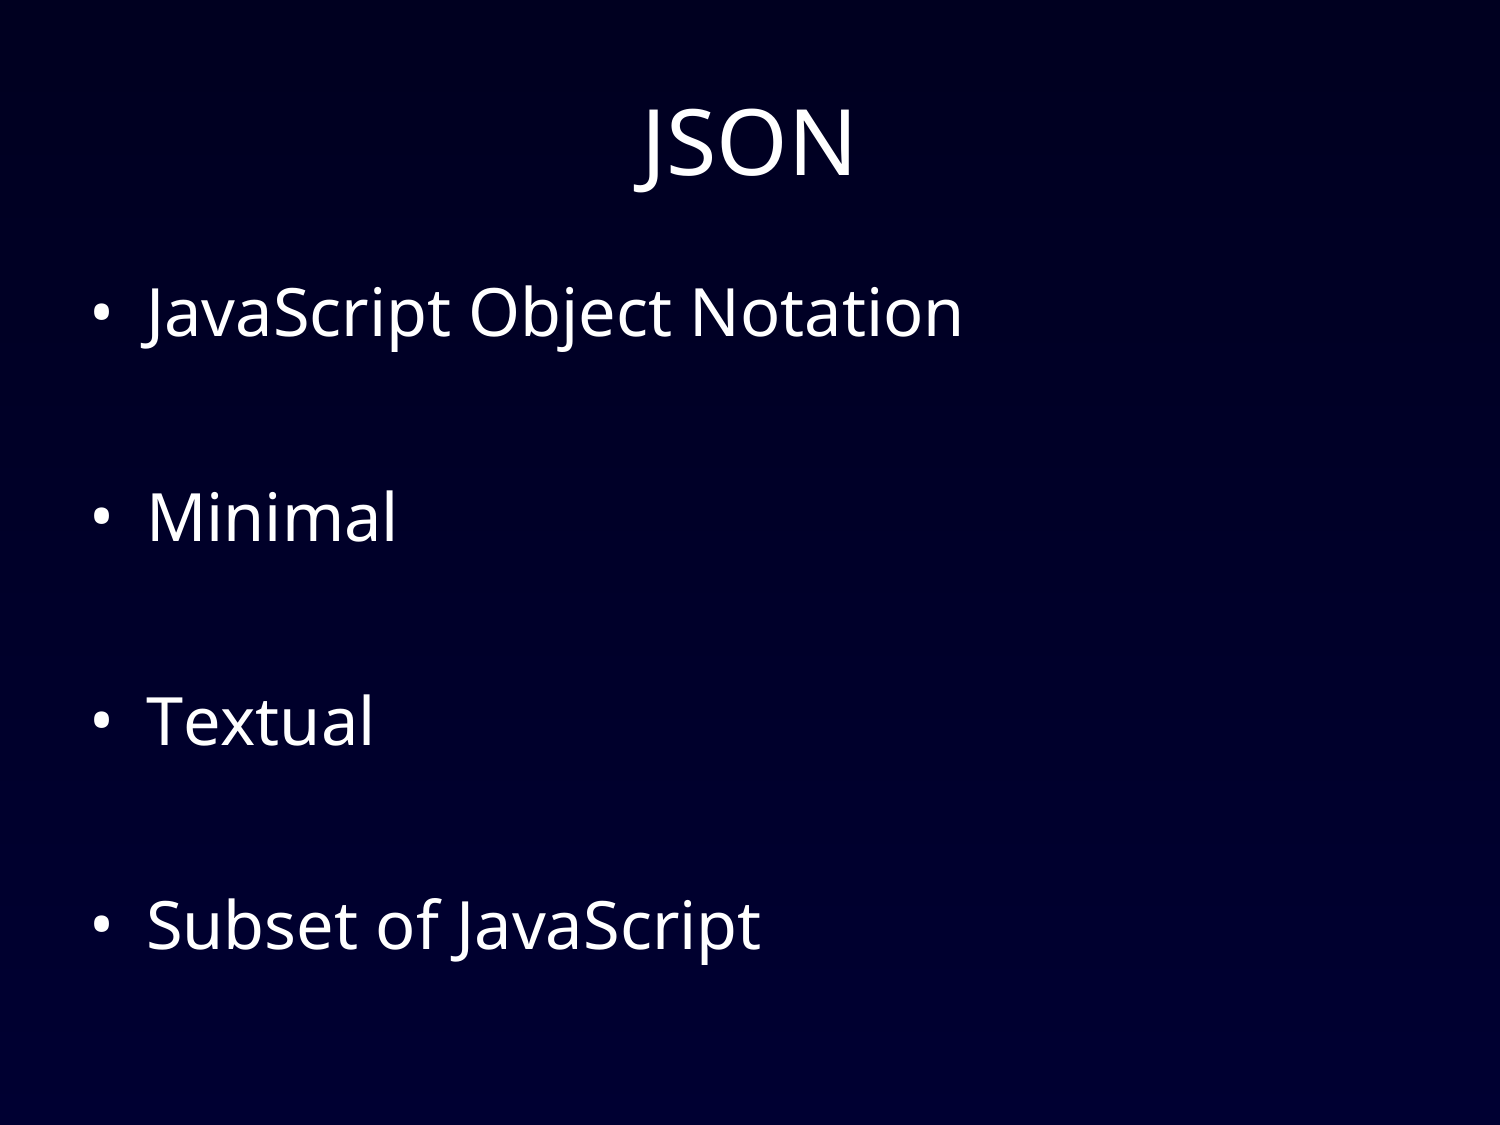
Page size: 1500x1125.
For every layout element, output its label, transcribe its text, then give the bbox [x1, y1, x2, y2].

title JSON [75, 45, 1426, 233]
list JavaScript Object Notation Minimal Textual Subset of JavaScript [75, 262, 1426, 1101]
